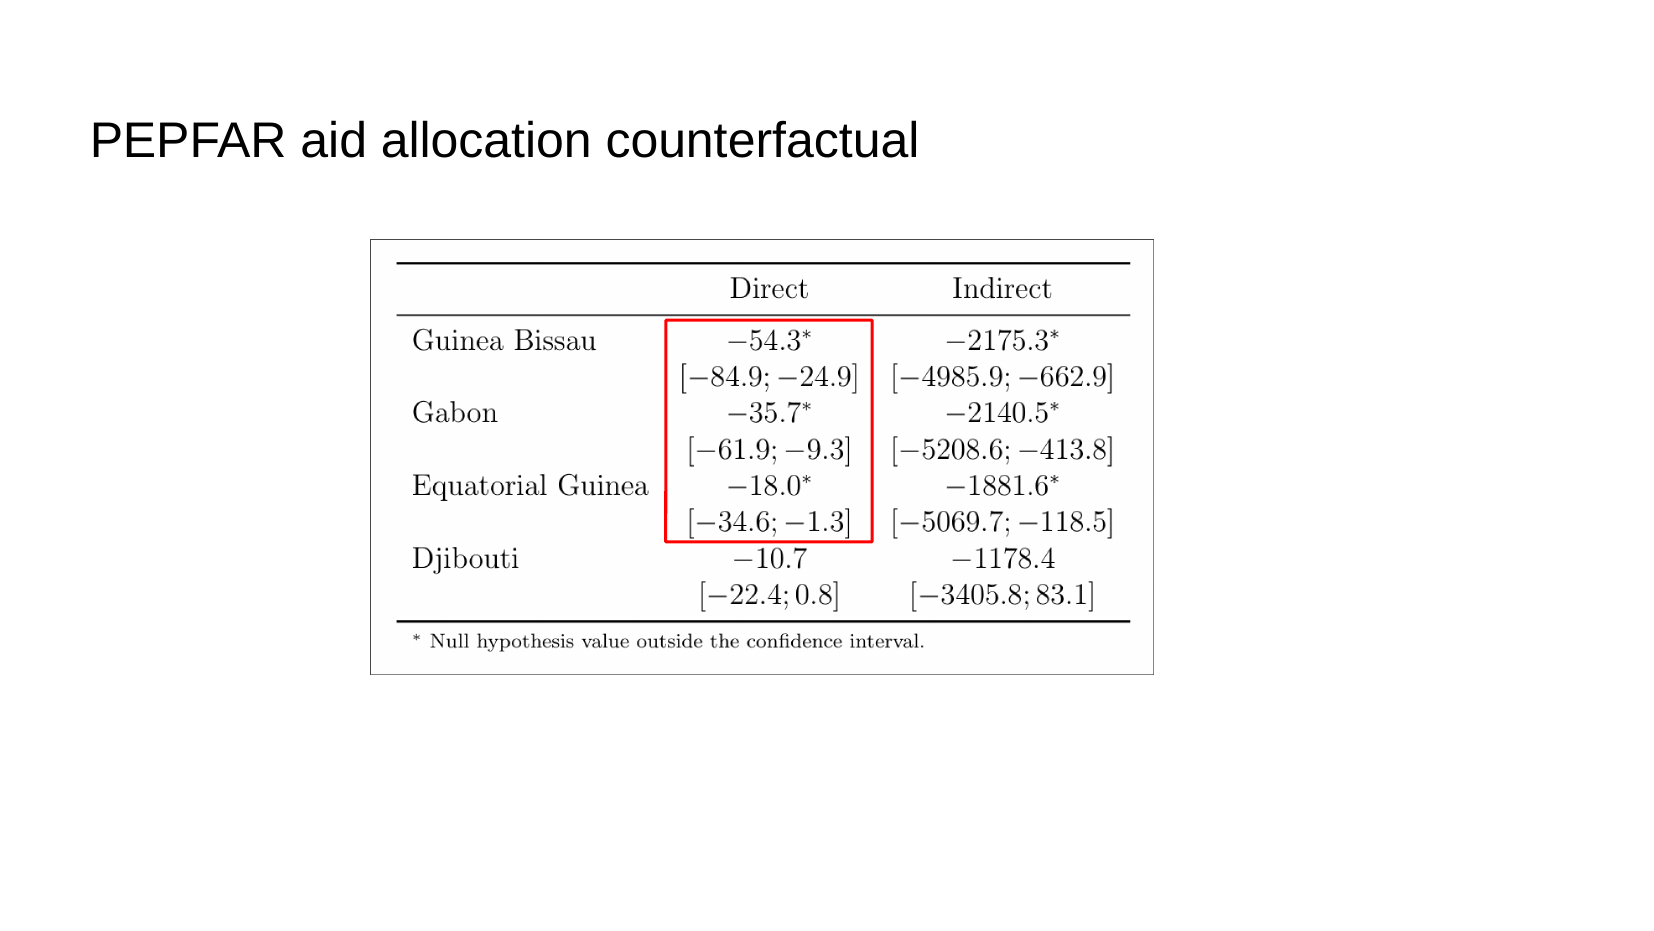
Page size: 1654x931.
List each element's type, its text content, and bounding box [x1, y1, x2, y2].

picture [370, 239, 1154, 676]
text_box PEPFAR aid allocation counterfactual [75, 104, 938, 188]
